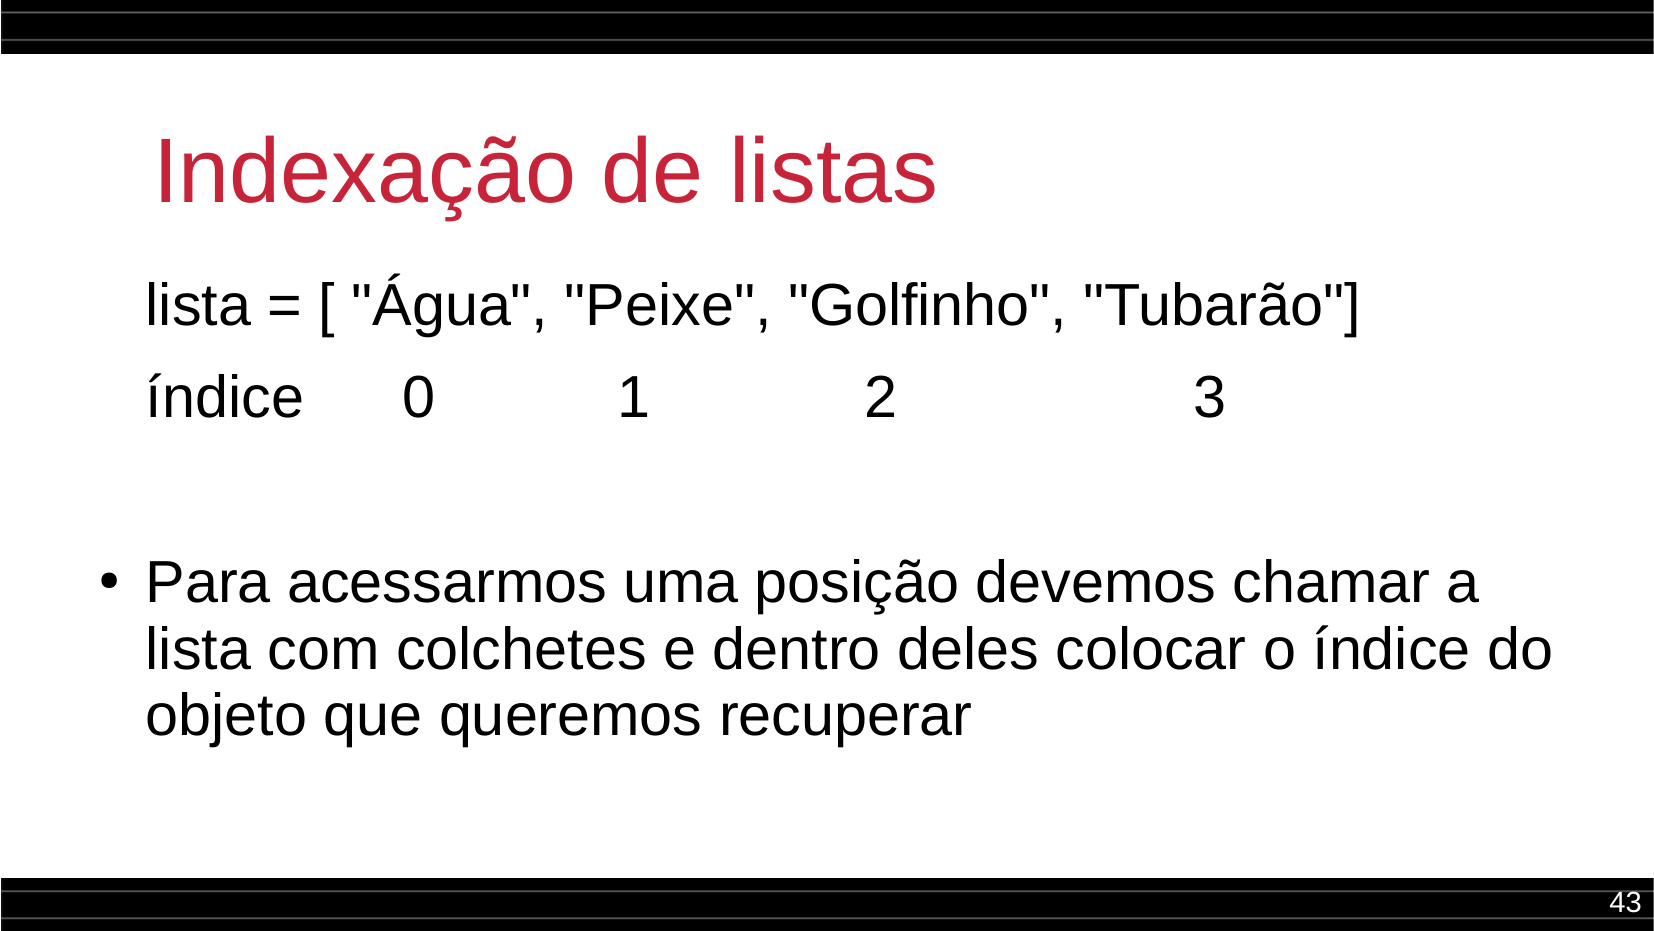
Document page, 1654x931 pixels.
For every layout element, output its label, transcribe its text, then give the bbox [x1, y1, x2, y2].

picture [1, 0, 1654, 54]
title Indexação de listas [82, 67, 1571, 271]
picture [1, 878, 1654, 931]
list lista = [ "Água", "Peixe", "Golfinho", "Tubarão"] índice 0 1 2 3 Para acessarmos uma posição devemos chamar a lista com colchetes e dentro deles colocar o índice do objeto que queremos recuperar [82, 271, 1571, 758]
